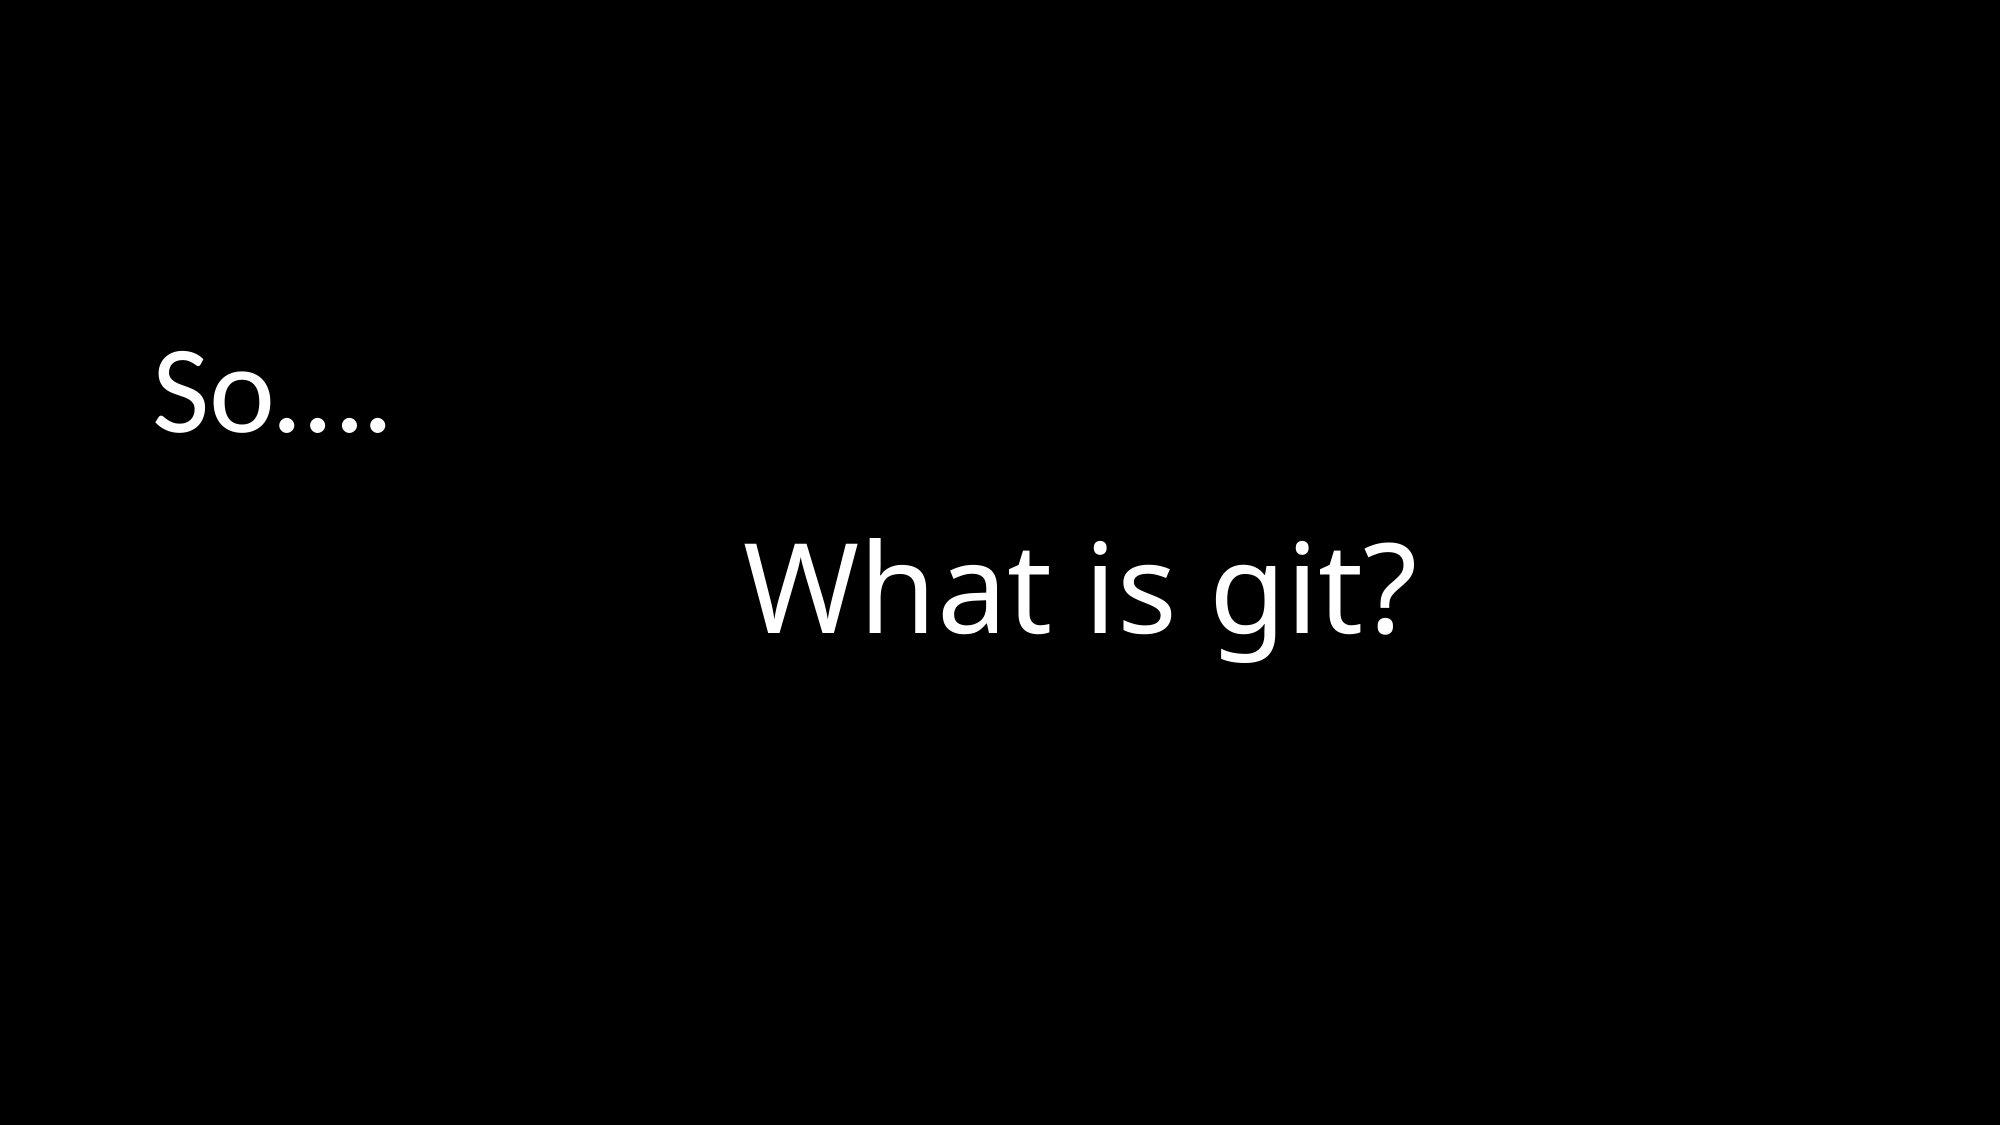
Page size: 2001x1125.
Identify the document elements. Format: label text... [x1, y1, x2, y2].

list So…. [137, 299, 1863, 1014]
